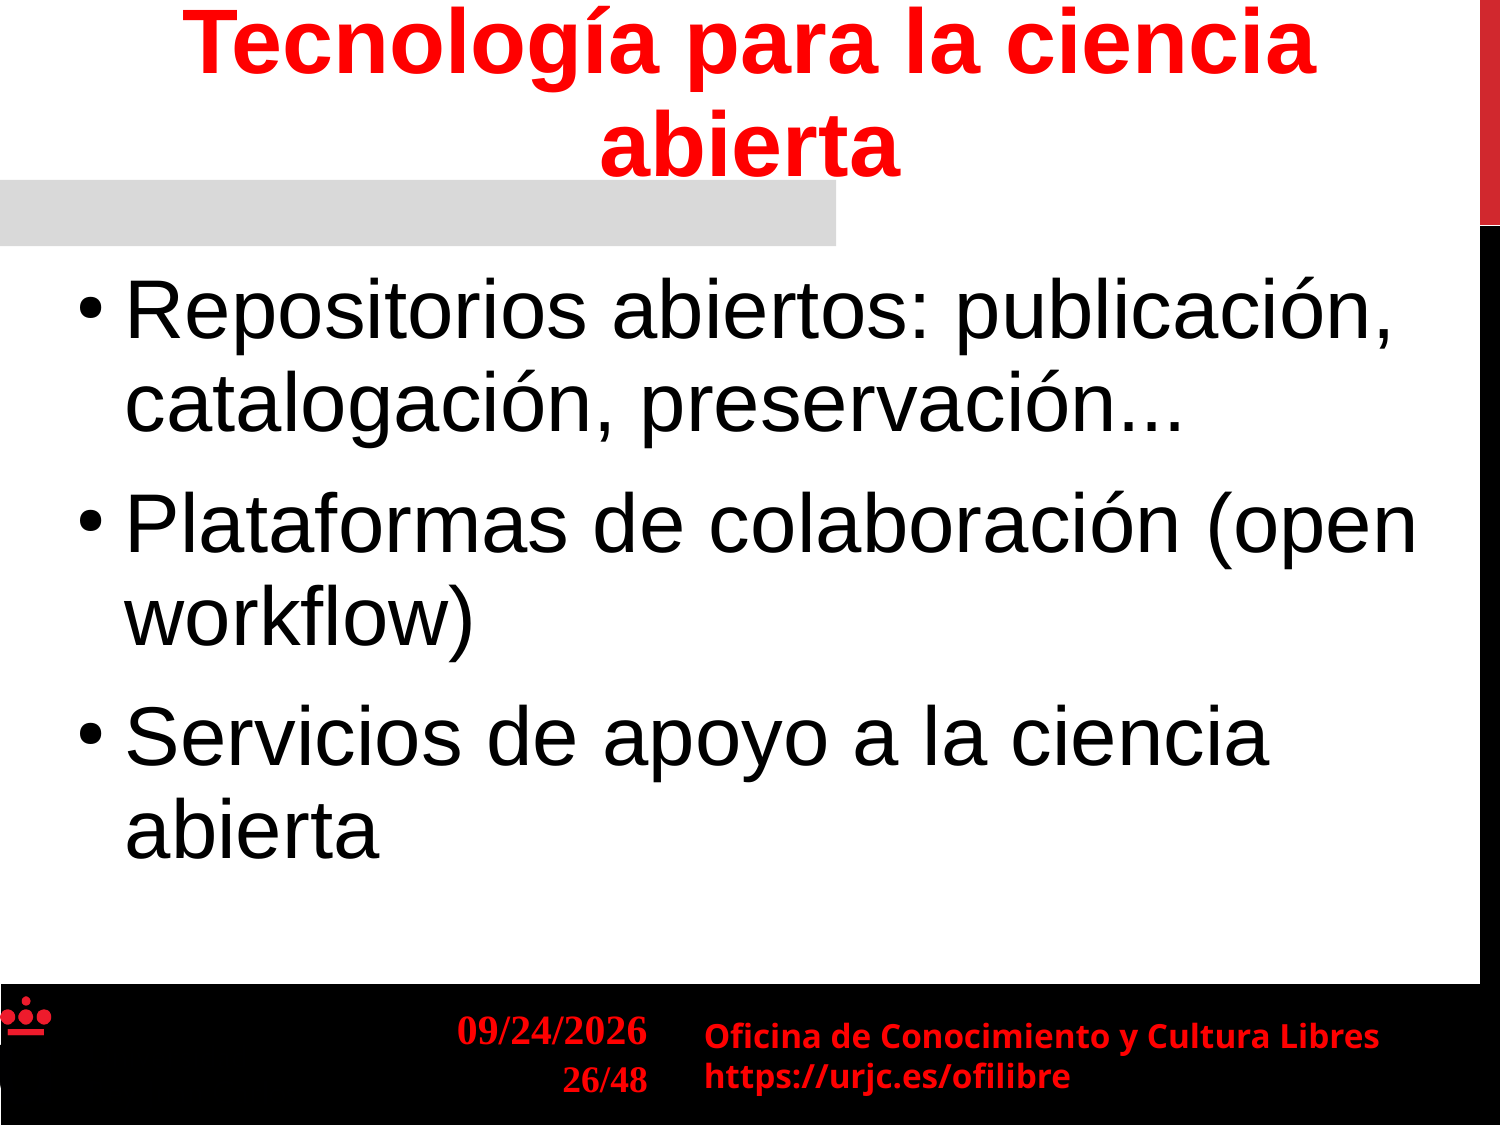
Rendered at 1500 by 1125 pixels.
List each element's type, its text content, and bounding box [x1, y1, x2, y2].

title Tecnología para la ciencia abierta [75, 0, 1425, 197]
list Repositorios abiertos: publicación, catalogación, preservación... Plataformas de colaboración (open workflow) Servicios de apoyo a la ciencia abierta [60, 263, 1426, 961]
